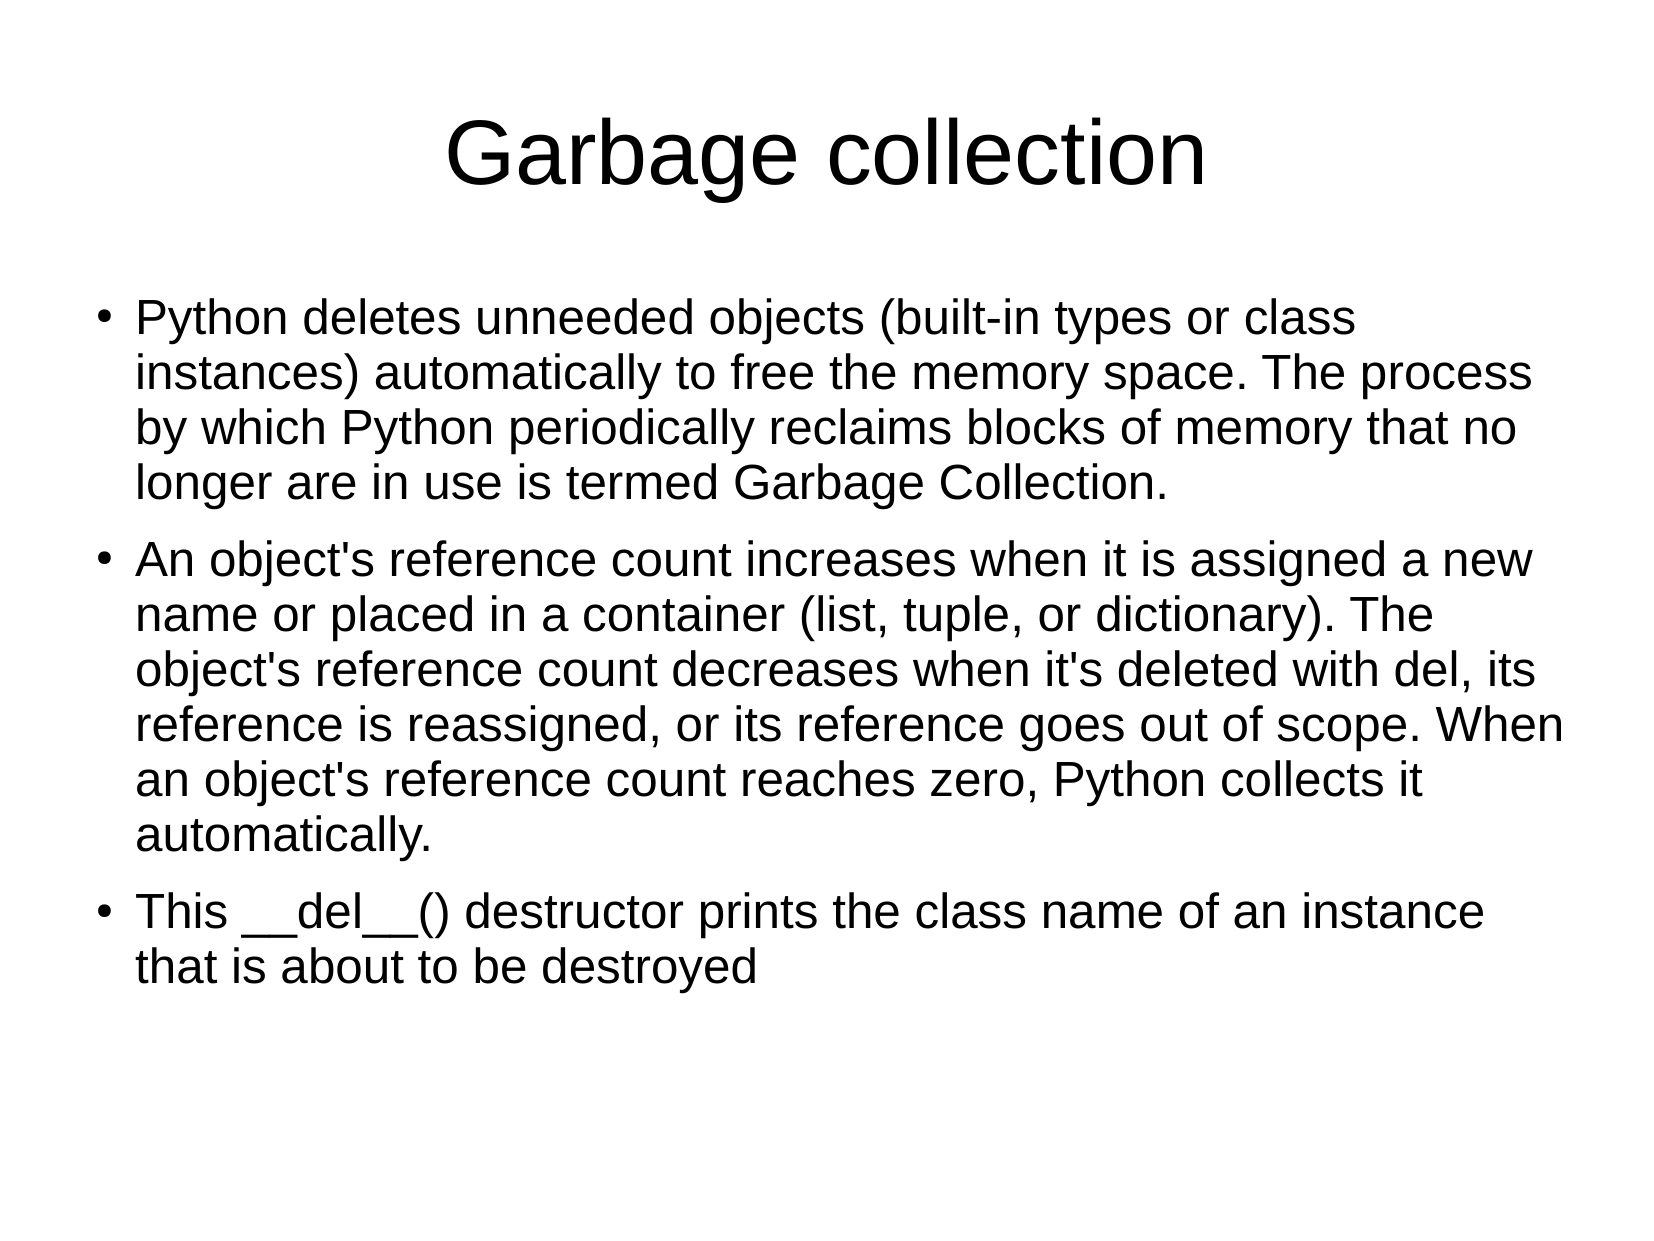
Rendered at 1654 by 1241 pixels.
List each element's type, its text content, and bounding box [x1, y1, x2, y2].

title Garbage collection [82, 49, 1571, 257]
list Python deletes unneeded objects (built-in types or class instances) automatically to free the memory space. The process by which Python periodically reclaims blocks of memory that no longer are in use is termed Garbage Collection. An object's reference count increases when it is assigned a new name or placed in a container (list, tuple, or dictionary). The object's reference count decreases when it's deleted with del, its reference is reassigned, or its reference goes out of scope. When an object's reference count reaches zero, Python collects it automatically. This __del__() destructor prints the class name of an instance that is about to be destroyed [82, 290, 1571, 1010]
